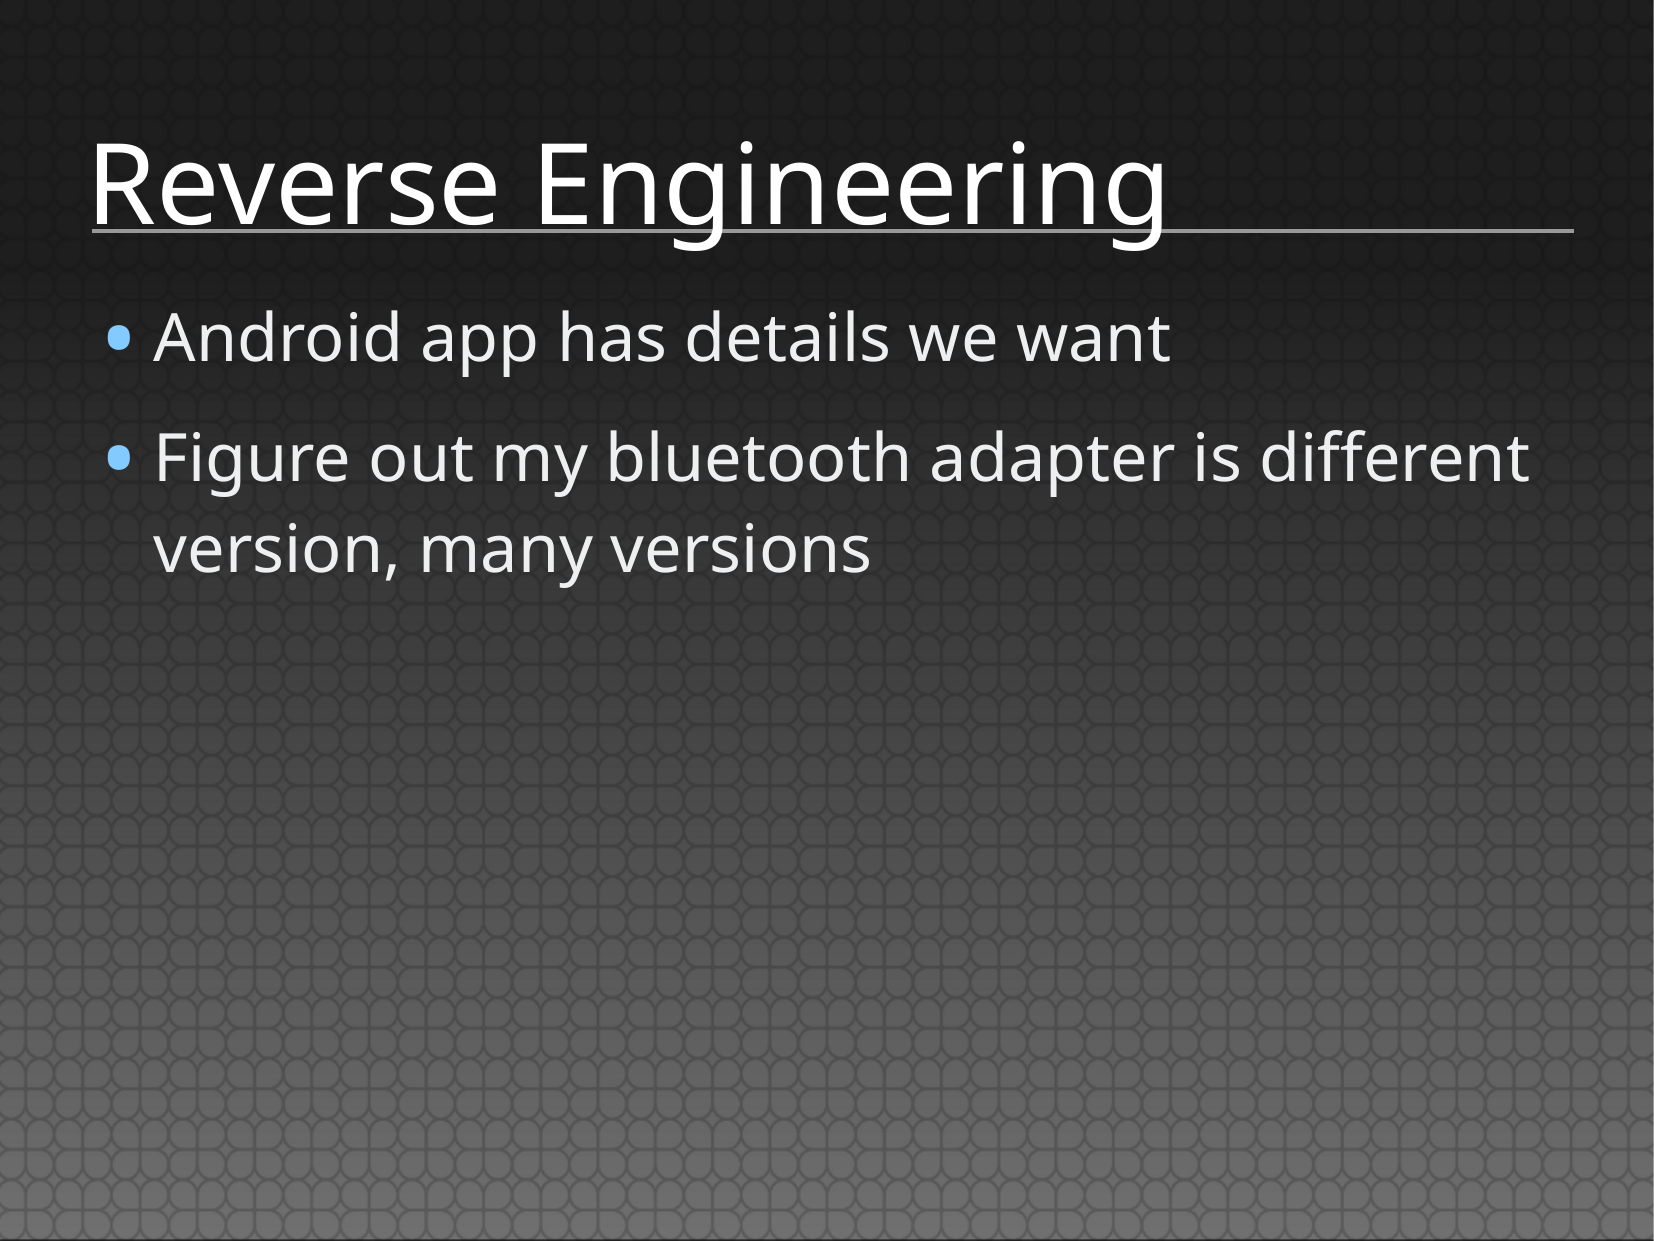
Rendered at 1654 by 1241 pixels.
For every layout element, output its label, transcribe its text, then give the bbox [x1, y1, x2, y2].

title Reverse Engineering [86, 112, 1576, 249]
list Android app has details we want Figure out my bluetooth adapter is different version, many versions [82, 290, 1571, 1010]
picture [0, 0, 1654, 1241]
